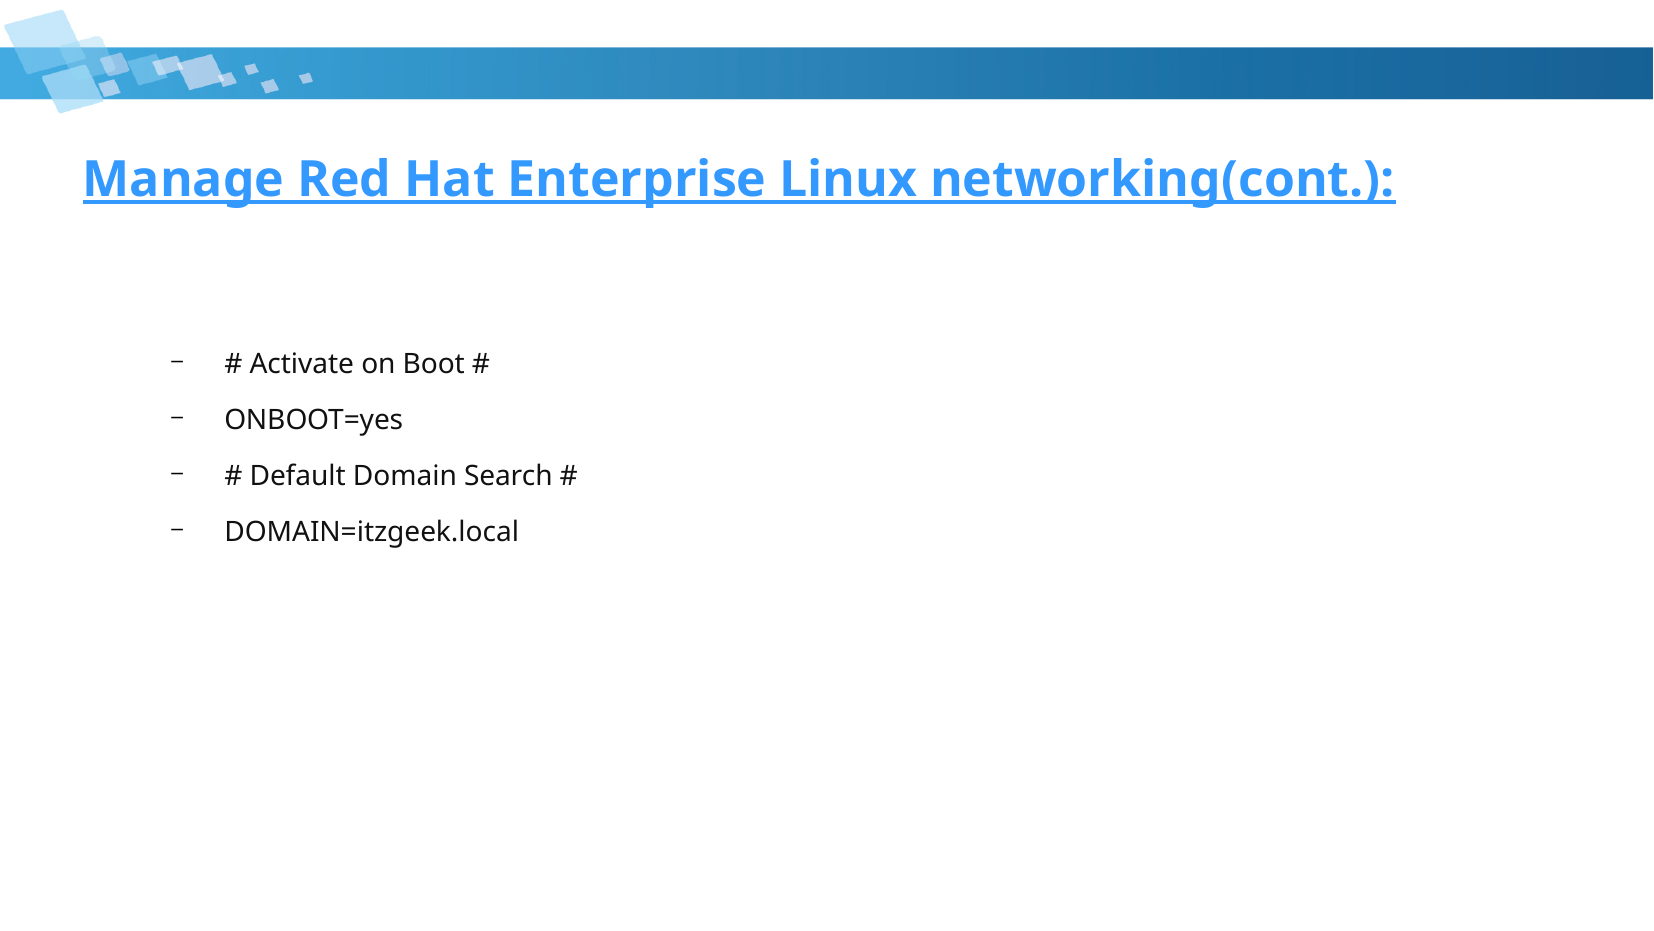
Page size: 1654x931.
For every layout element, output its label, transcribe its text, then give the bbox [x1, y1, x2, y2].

title Manage Red Hat Enterprise Linux networking(cont.): [82, 99, 1571, 255]
list # Activate on Boot # ONBOOT=yes # Default Domain Search # DOMAIN=itzgeek.local [82, 279, 1571, 820]
picture [0, 0, 1653, 929]
